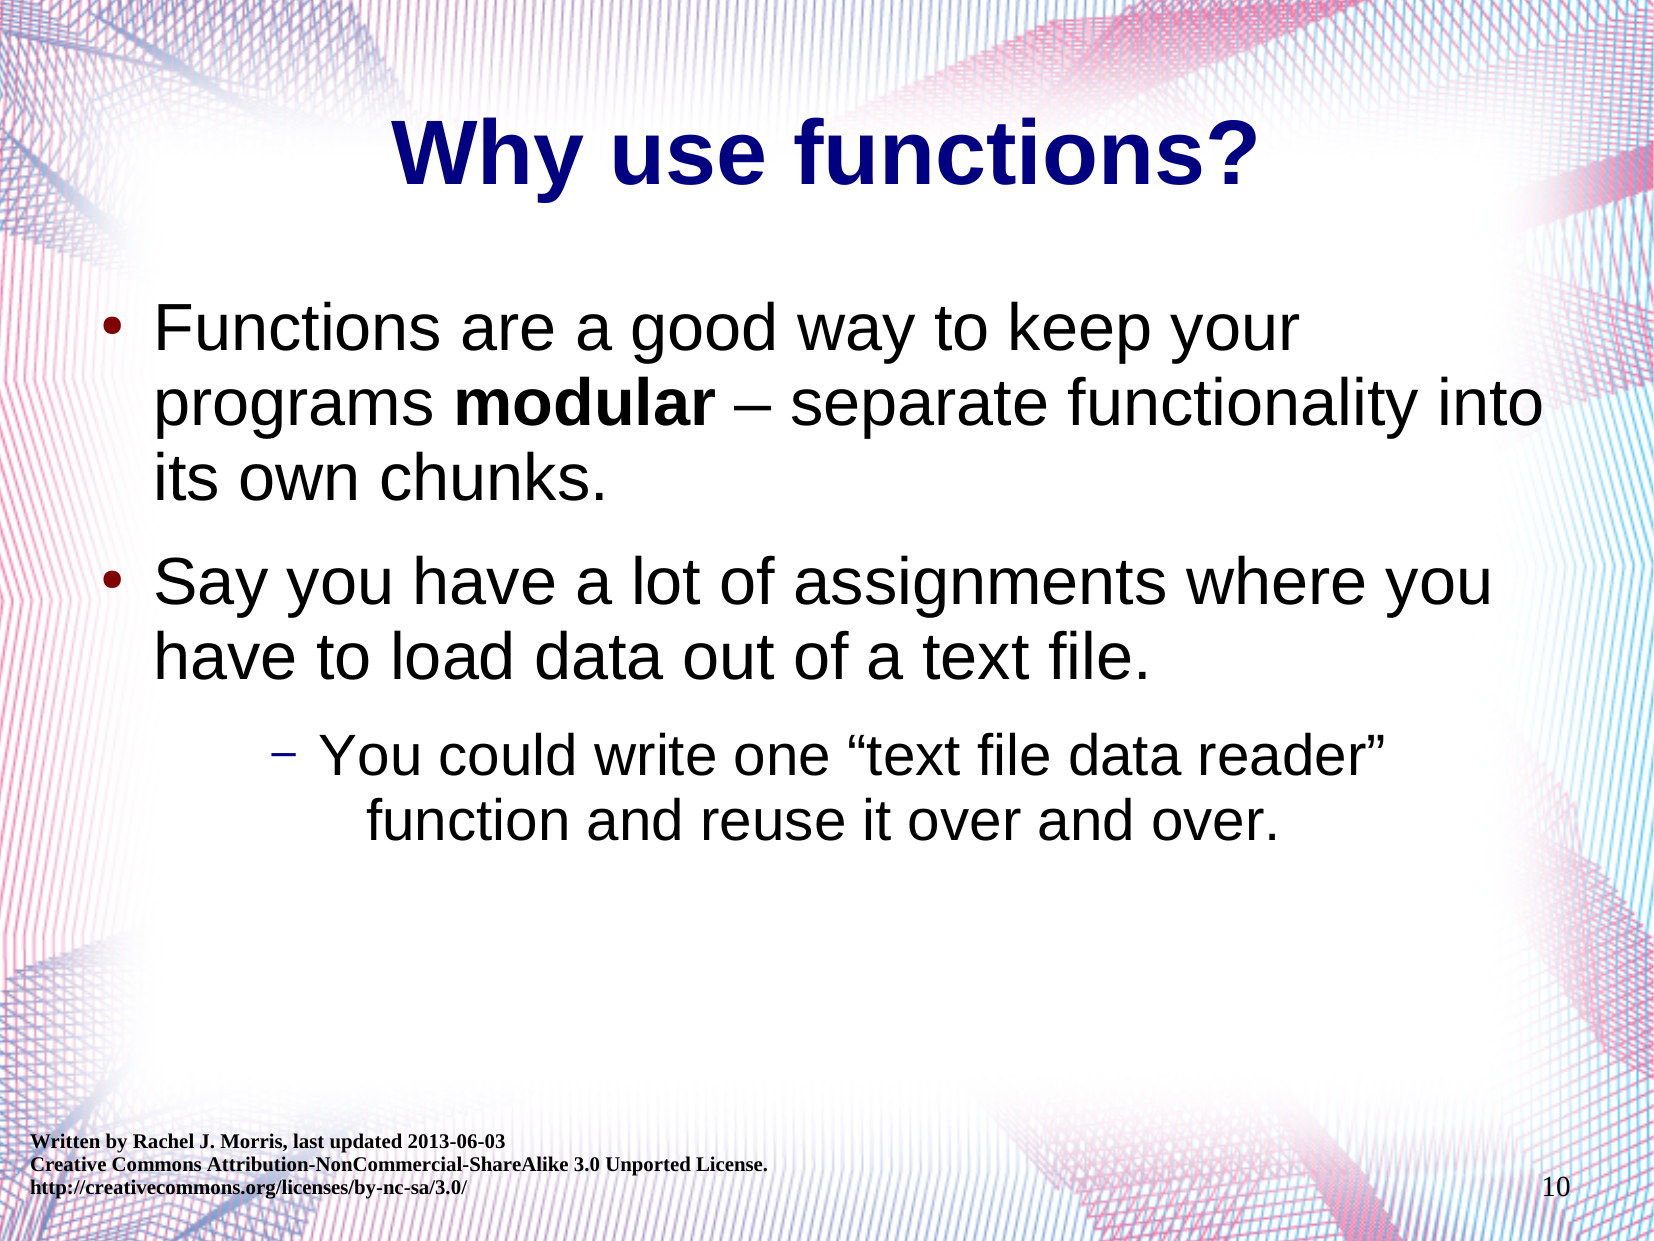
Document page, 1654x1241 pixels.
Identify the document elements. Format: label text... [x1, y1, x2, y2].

title Why use functions? [82, 49, 1571, 257]
list Functions are a good way to keep your programs modular – separate functionality into its own chunks. Say you have a lot of assignments where you have to load data out of a text file. You could write one “text file data reader” function and reuse it over and over. [82, 290, 1571, 1010]
picture [0, 0, 1654, 1241]
